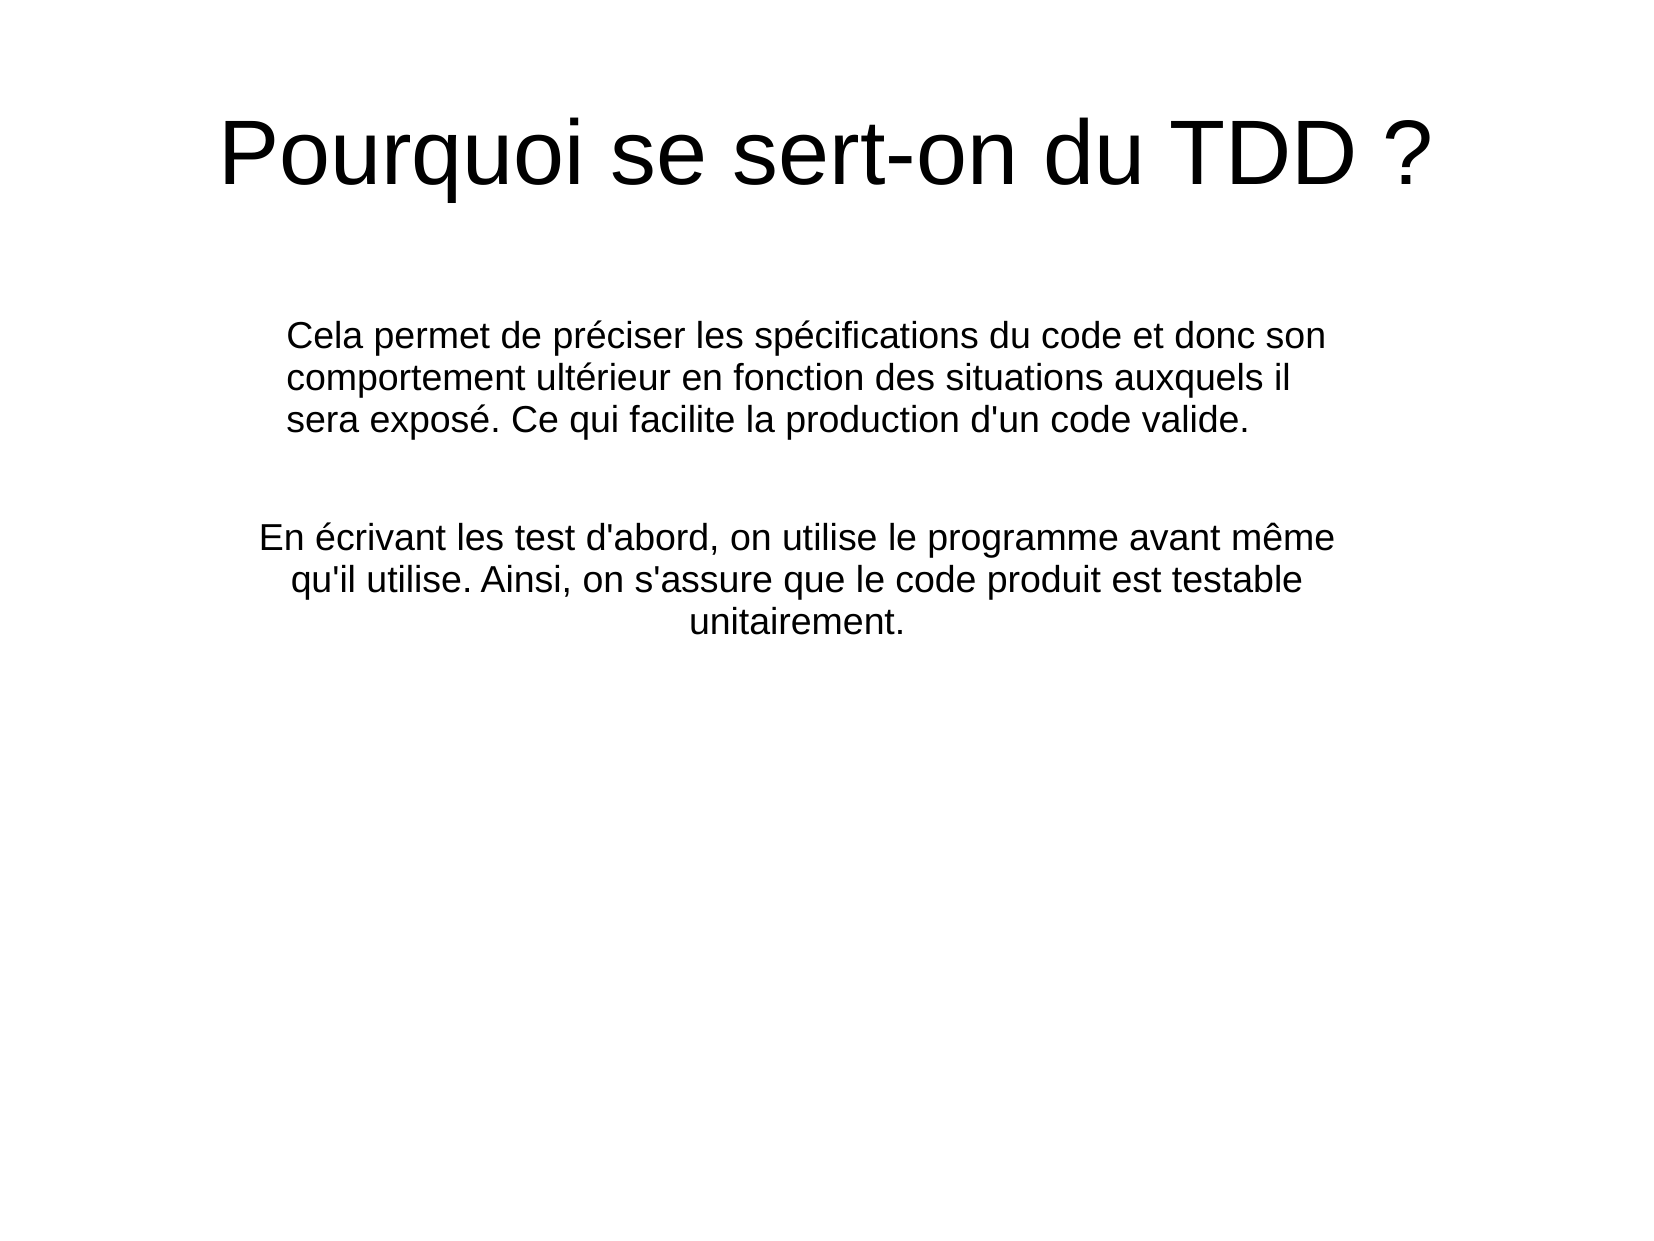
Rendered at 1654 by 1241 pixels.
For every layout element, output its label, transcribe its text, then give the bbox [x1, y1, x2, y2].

text_box En écrivant les test d'abord, on utilise le programme avant même qu'il utilise. Ainsi, on s'assure que le code produit est testable unitairement. [224, 508, 1371, 650]
text_box Cela permet de préciser les spécifications du code et donc son comportement ultérieur en fonction des situations auxquels il sera exposé. Ce qui facilite la production d'un code valide. [271, 307, 1382, 448]
title Pourquoi se sert-on du TDD ? [82, 49, 1571, 257]
